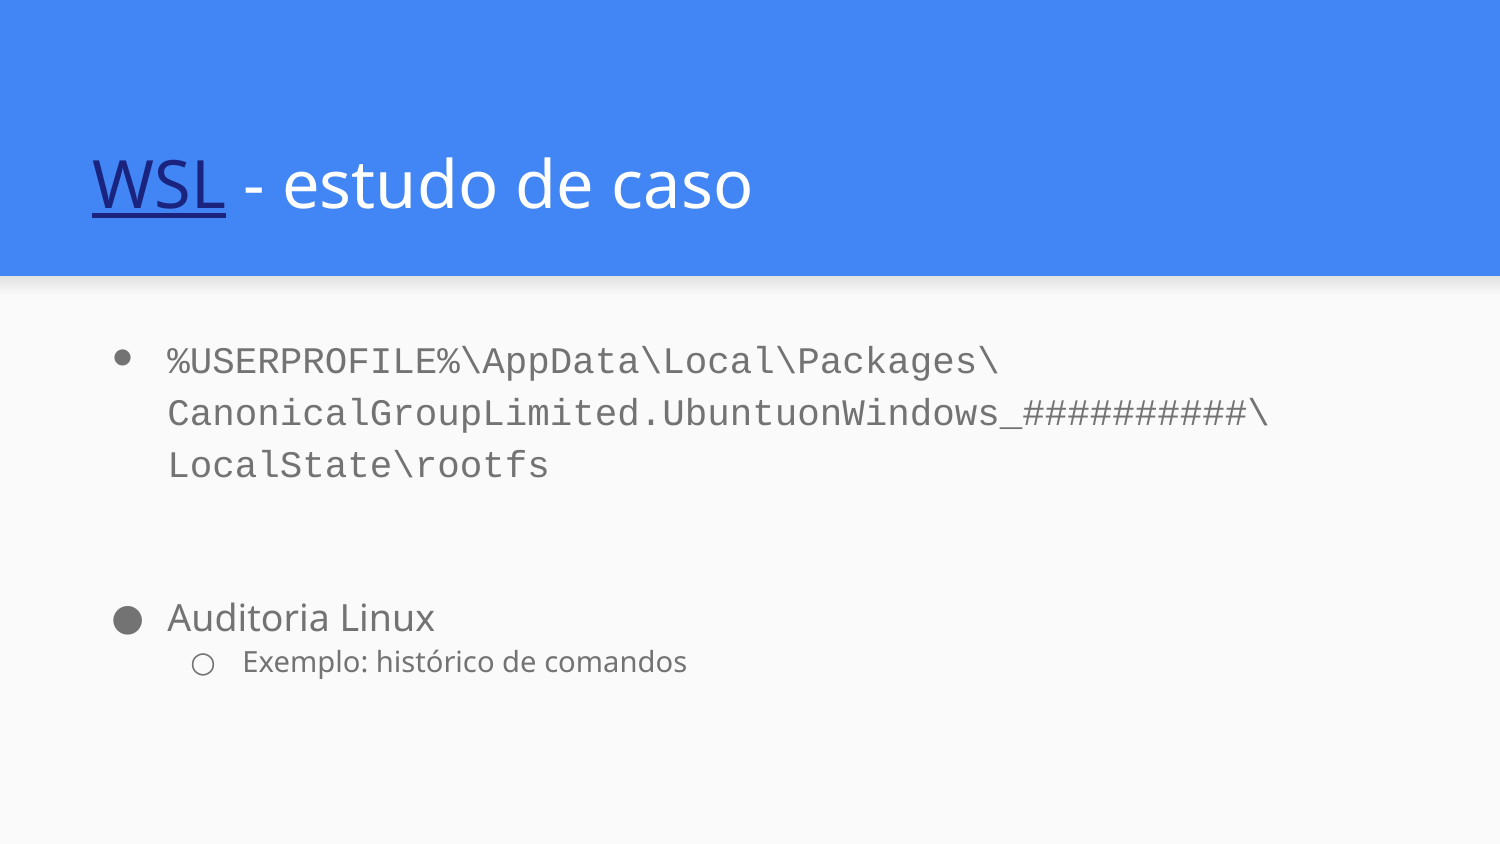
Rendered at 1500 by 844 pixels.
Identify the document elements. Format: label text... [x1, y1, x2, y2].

list %USERPROFILE%\AppData\Local\Packages\CanonicalGroupLimited.UbuntuonWindows_##########\LocalState\rootfs Auditoria Linux Exemplo: histórico de comandos [77, 314, 1427, 760]
title WSL - estudo de caso [77, 121, 1427, 248]
